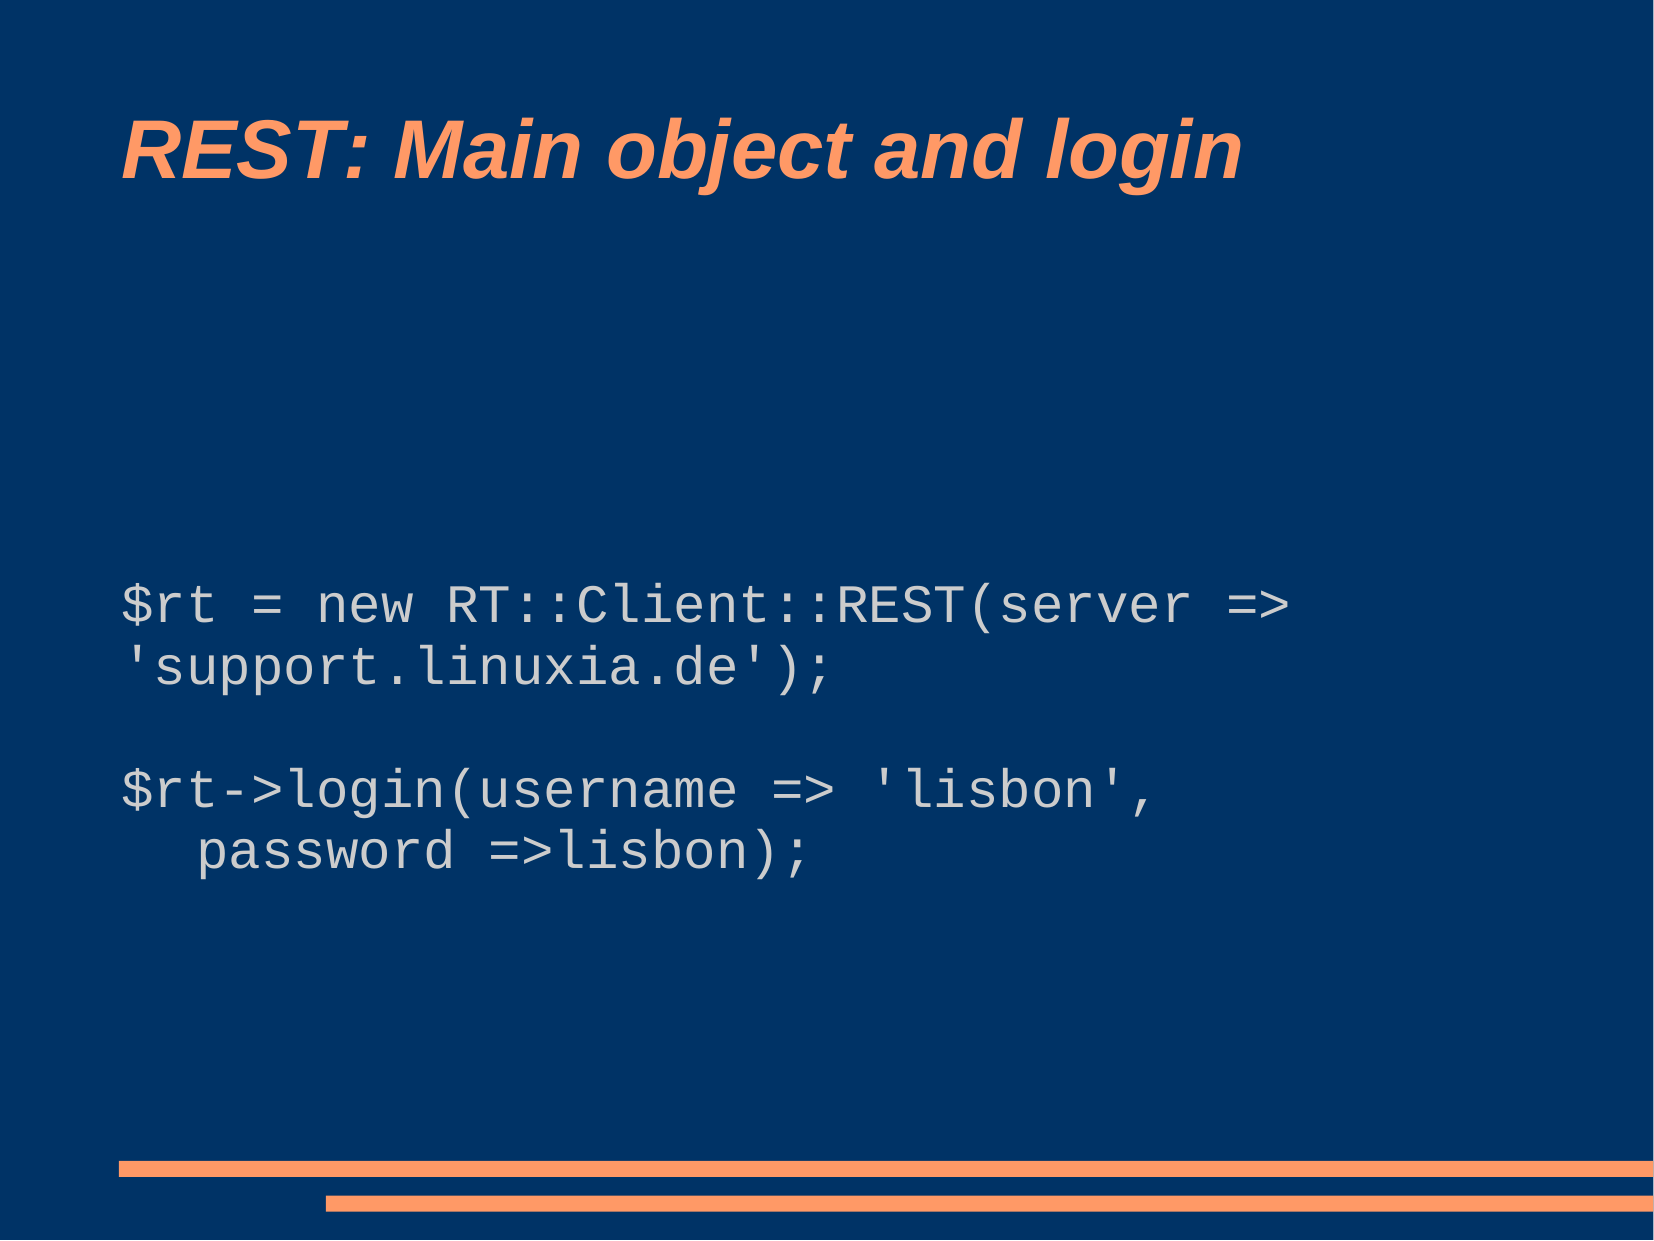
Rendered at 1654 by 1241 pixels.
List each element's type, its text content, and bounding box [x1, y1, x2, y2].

title REST: Main object and login [121, 46, 1534, 254]
subtitle $rt = new RT::Client::REST(server => 'support.linuxia.de'); $rt->login(username => 'lisbon', password =>lisbon); [121, 329, 1561, 1134]
